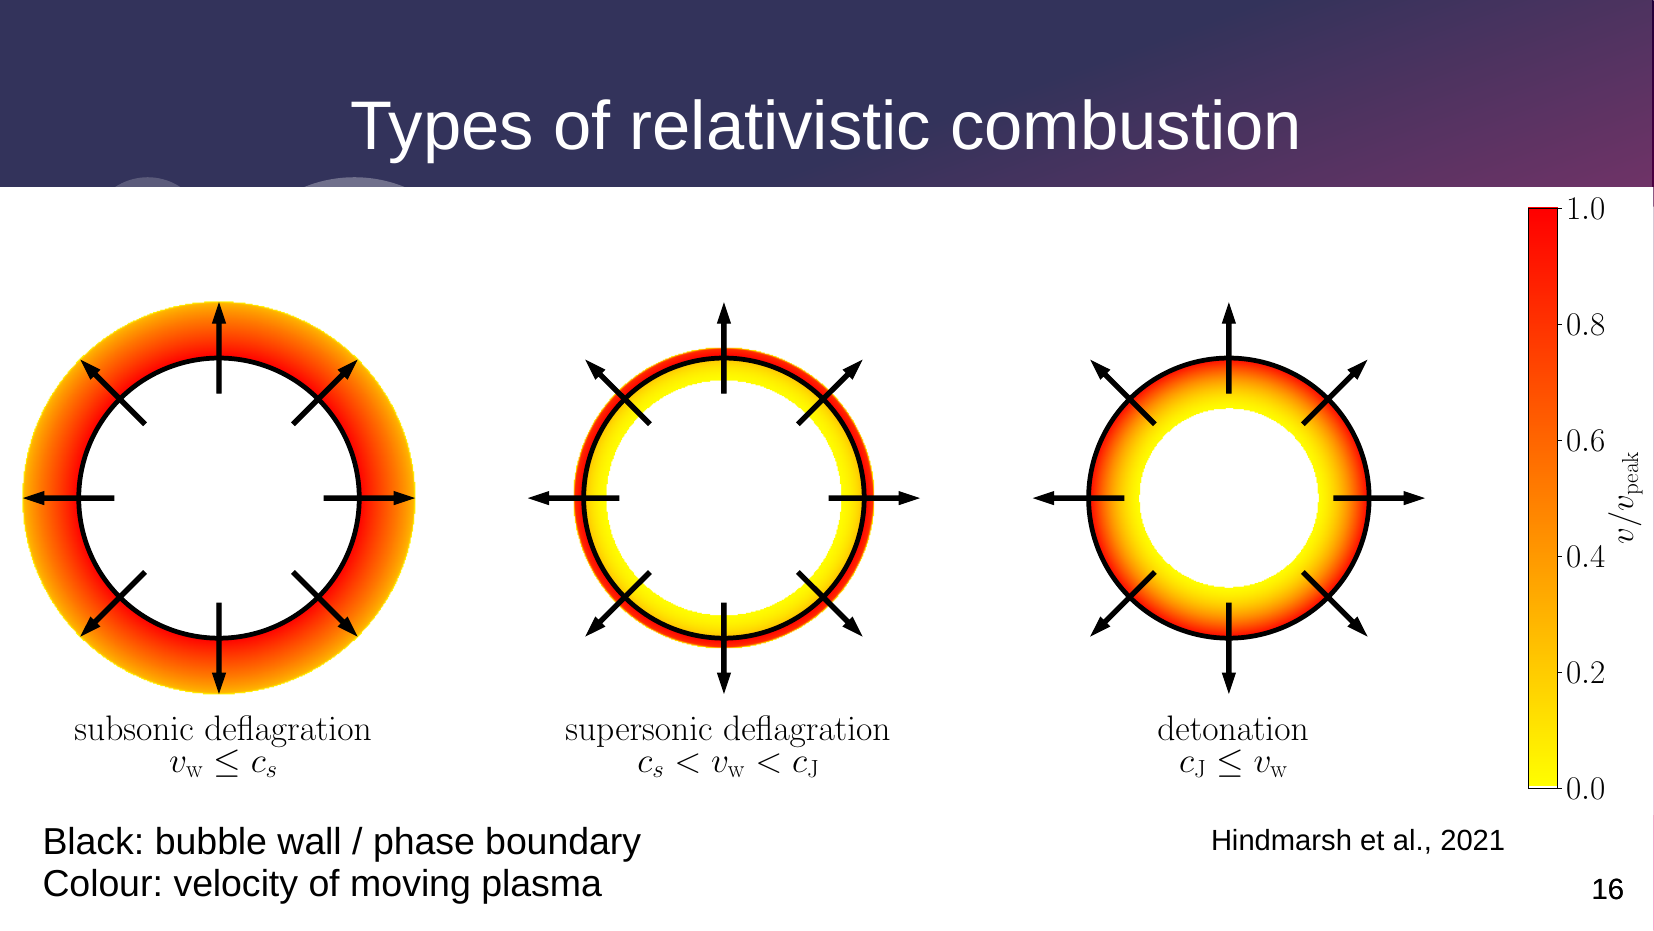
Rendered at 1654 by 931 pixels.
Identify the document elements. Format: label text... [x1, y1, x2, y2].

picture [0, 187, 1654, 815]
text_box Black: bubble wall / phase boundary Colour: velocity of moving plasma [27, 813, 1500, 913]
title Types of relativistic combustion [88, 44, 1565, 187]
text_box Hindmarsh et al., 2021 [1196, 816, 1620, 874]
